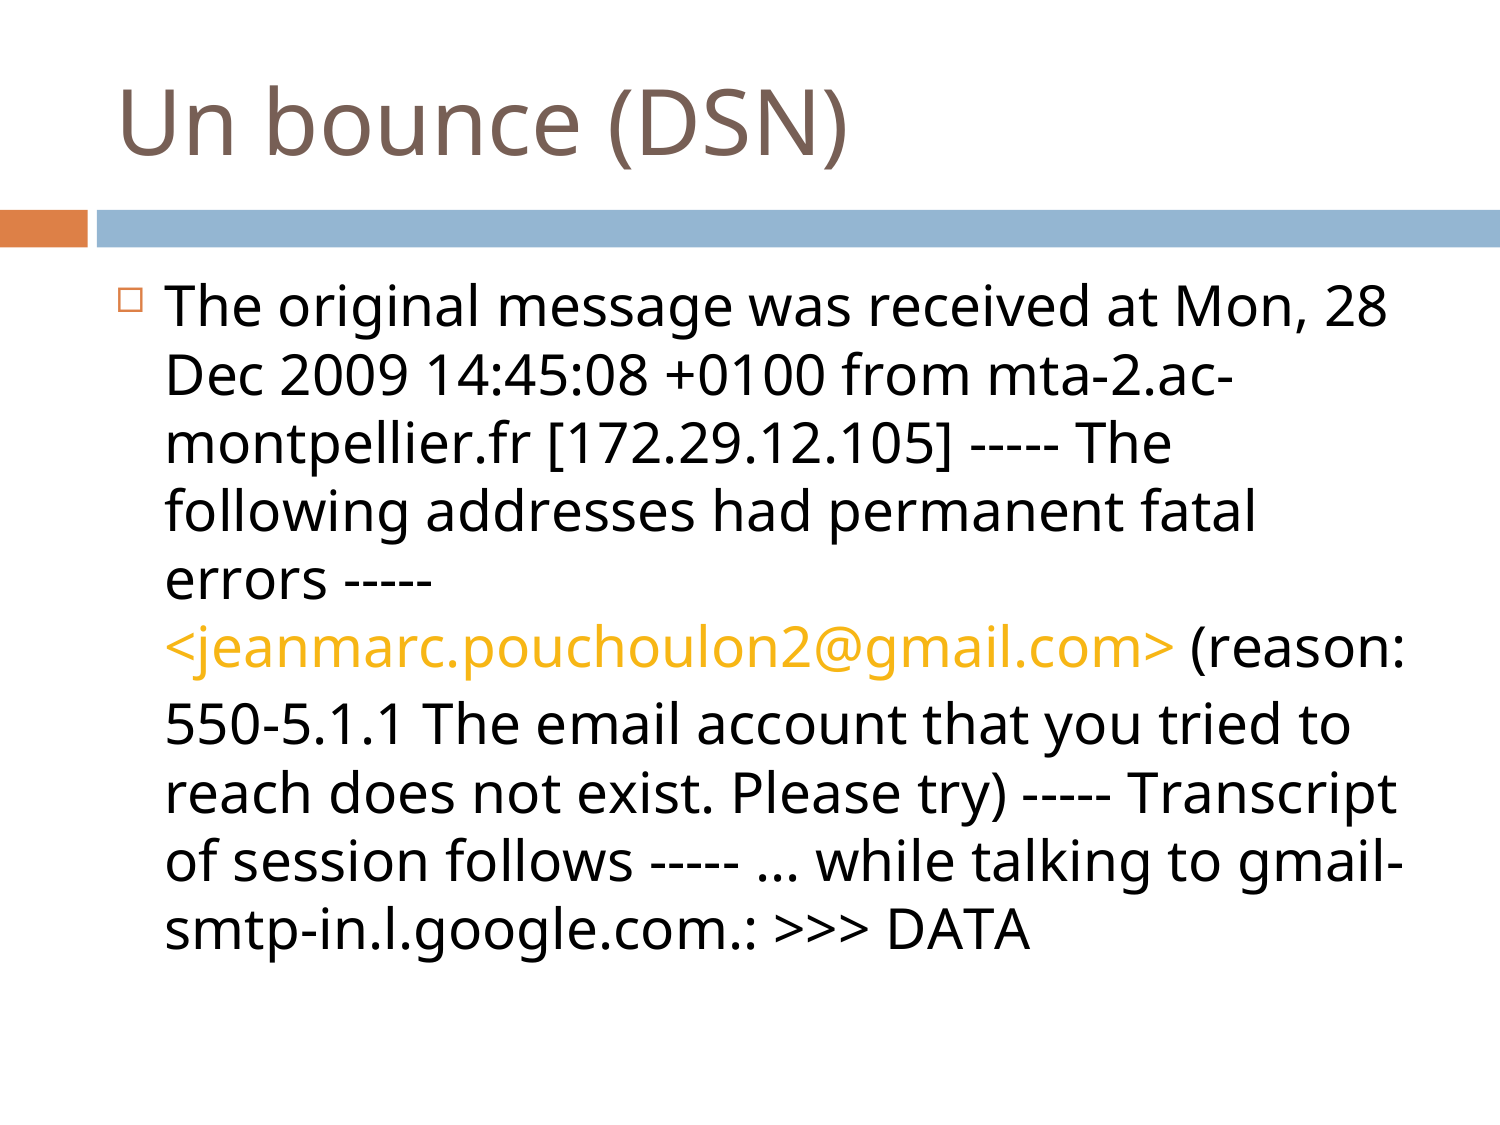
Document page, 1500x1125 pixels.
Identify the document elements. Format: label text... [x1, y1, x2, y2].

title Un bounce (DSN) [100, 37, 1438, 201]
list The original message was received at Mon, 28 Dec 2009 14:45:08 +0100 from mta-2.ac-montpellier.fr [172.29.12.105] ----- The following addresses had permanent fatal errors ----- <jeanmarc.pouchoulon2@gmail.com> (reason: 550-5.1.1 The email account that you tried to reach does not exist. Please try) ----- Transcript of session follows ----- ... while talking to gmail-smtp-in.l.google.com.: >>> DATA [100, 262, 1438, 1000]
